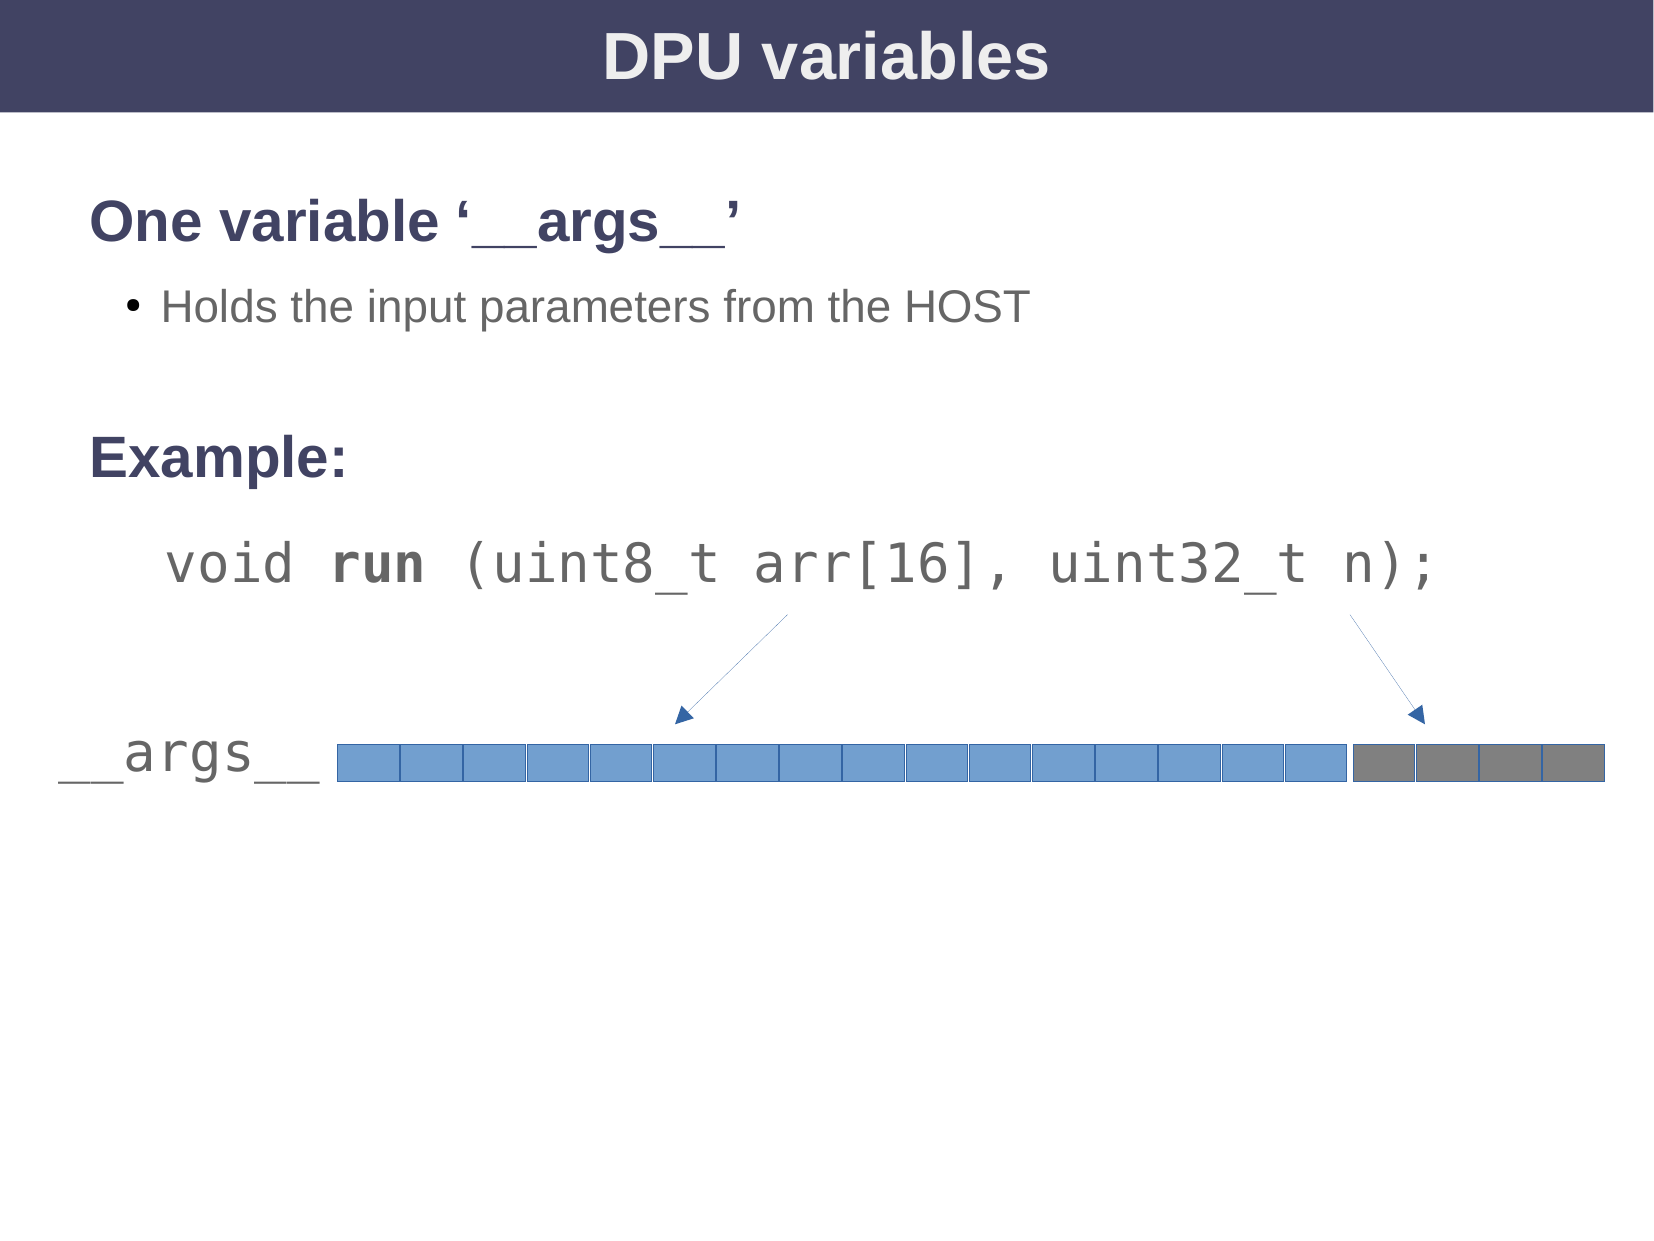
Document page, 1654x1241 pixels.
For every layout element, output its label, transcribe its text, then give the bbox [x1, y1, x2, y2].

text_box [1353, 744, 1415, 782]
text_box [1222, 744, 1284, 782]
text_box [653, 744, 905, 782]
text_box void run (uint8_t arr[16], uint32_t n); [150, 525, 1538, 603]
text_box __args__ [43, 713, 350, 792]
text_box [906, 744, 968, 782]
text_box DPU variables [0, 0, 1654, 113]
text_box One variable ‘__args__’ Holds the input parameters from the HOST Example: [75, 181, 1619, 651]
text_box [350, 744, 526, 782]
text_box [1032, 744, 1221, 782]
text_box [1285, 744, 1347, 782]
text_box [527, 744, 589, 782]
text_box [1416, 744, 1605, 782]
text_box [969, 744, 1031, 782]
text_box [590, 744, 652, 782]
